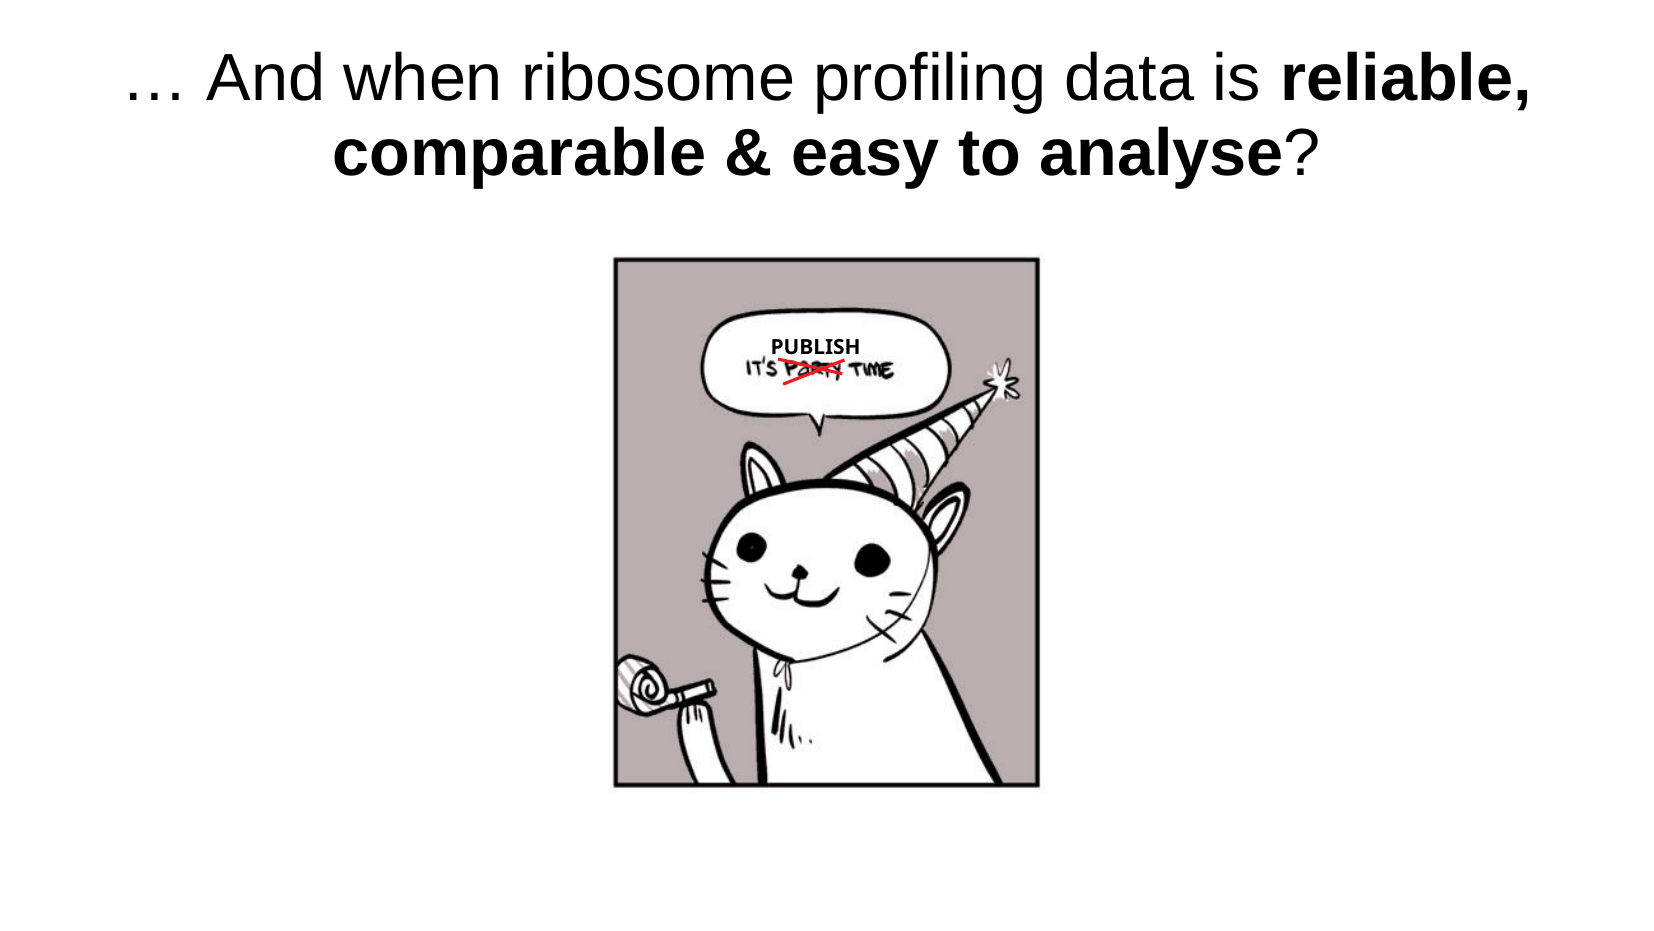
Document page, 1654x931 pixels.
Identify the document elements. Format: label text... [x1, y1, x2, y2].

picture [608, 252, 1045, 793]
text_box PUBLISH [755, 324, 886, 374]
title … And when ribosome profiling data is reliable, comparable & easy to analyse? [82, 12, 1571, 218]
